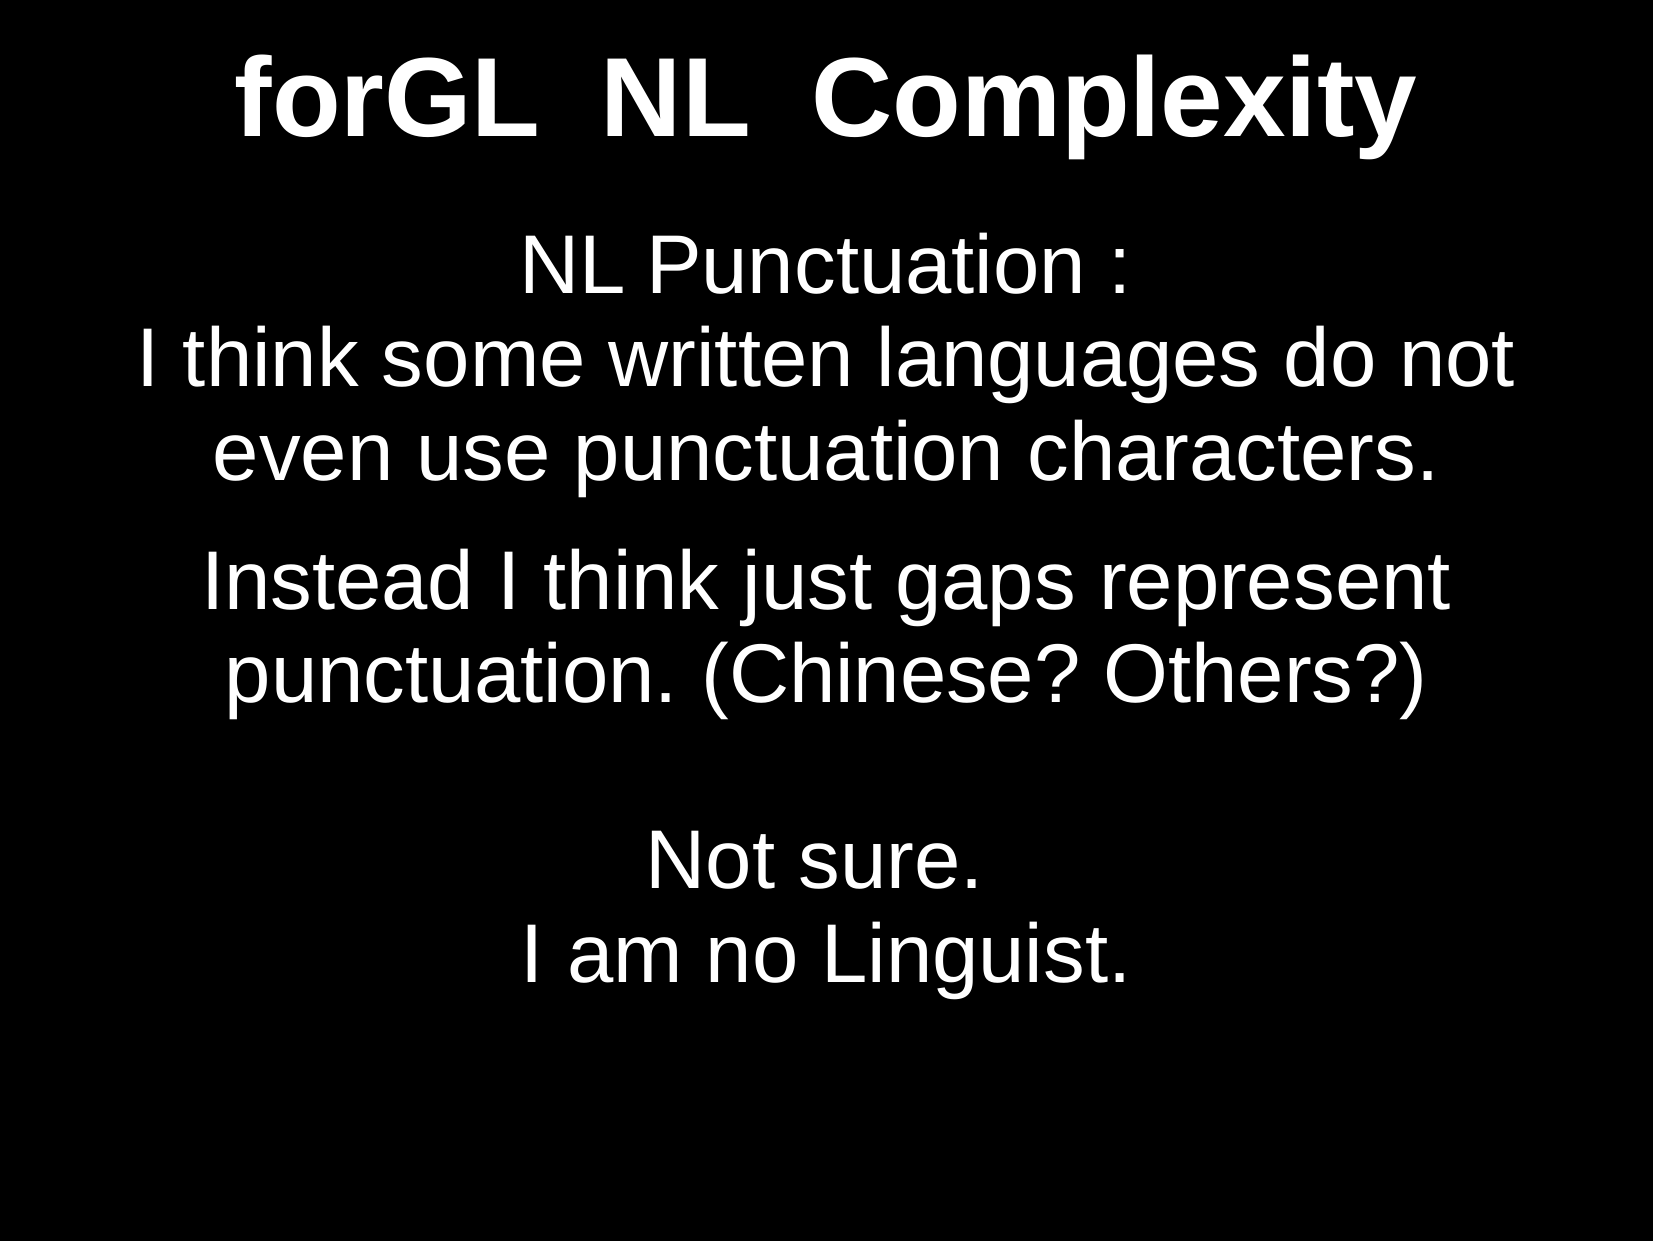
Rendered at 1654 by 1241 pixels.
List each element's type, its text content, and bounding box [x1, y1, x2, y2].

title forGL NL Complexity [82, 0, 1571, 60]
subtitle NL Punctuation : I think some written languages do not even use punctuation characters. Instead I think just gaps represent punctuation. (Chinese? Others?) Not sure. I am no Linguist. [82, 60, 1571, 1241]
